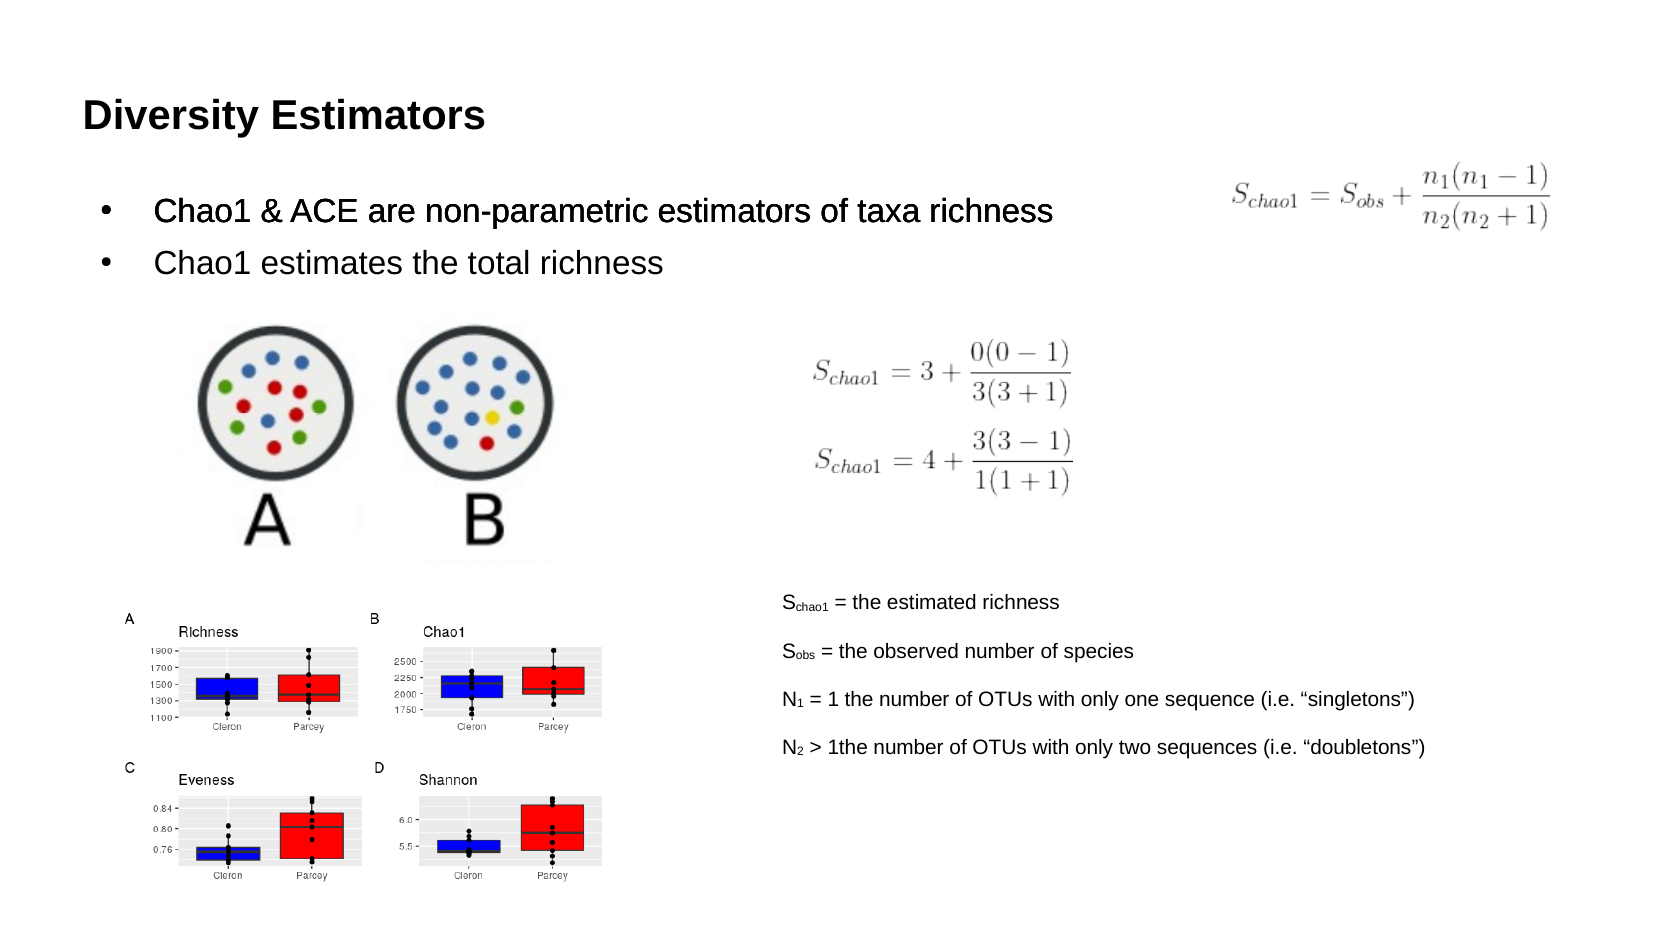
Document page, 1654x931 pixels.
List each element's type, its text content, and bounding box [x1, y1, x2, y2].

picture [814, 428, 1073, 497]
picture [112, 599, 614, 908]
text_box Schao1 = the estimated richness Sobs = the observed number of species N1 = 1 the number of OTUs with only one sequence (i.e. “singletons”) N2 > 1the number of OTUs with only two sequences (i.e. “doubletons”) [767, 583, 1463, 815]
picture [812, 339, 1071, 409]
picture [1231, 162, 1550, 192]
list Chao1 & ACE are non-parametric estimators of taxa richness Chao1 estimates the total richness [82, 192, 1571, 732]
title Diversity Estimators [82, 37, 1571, 192]
